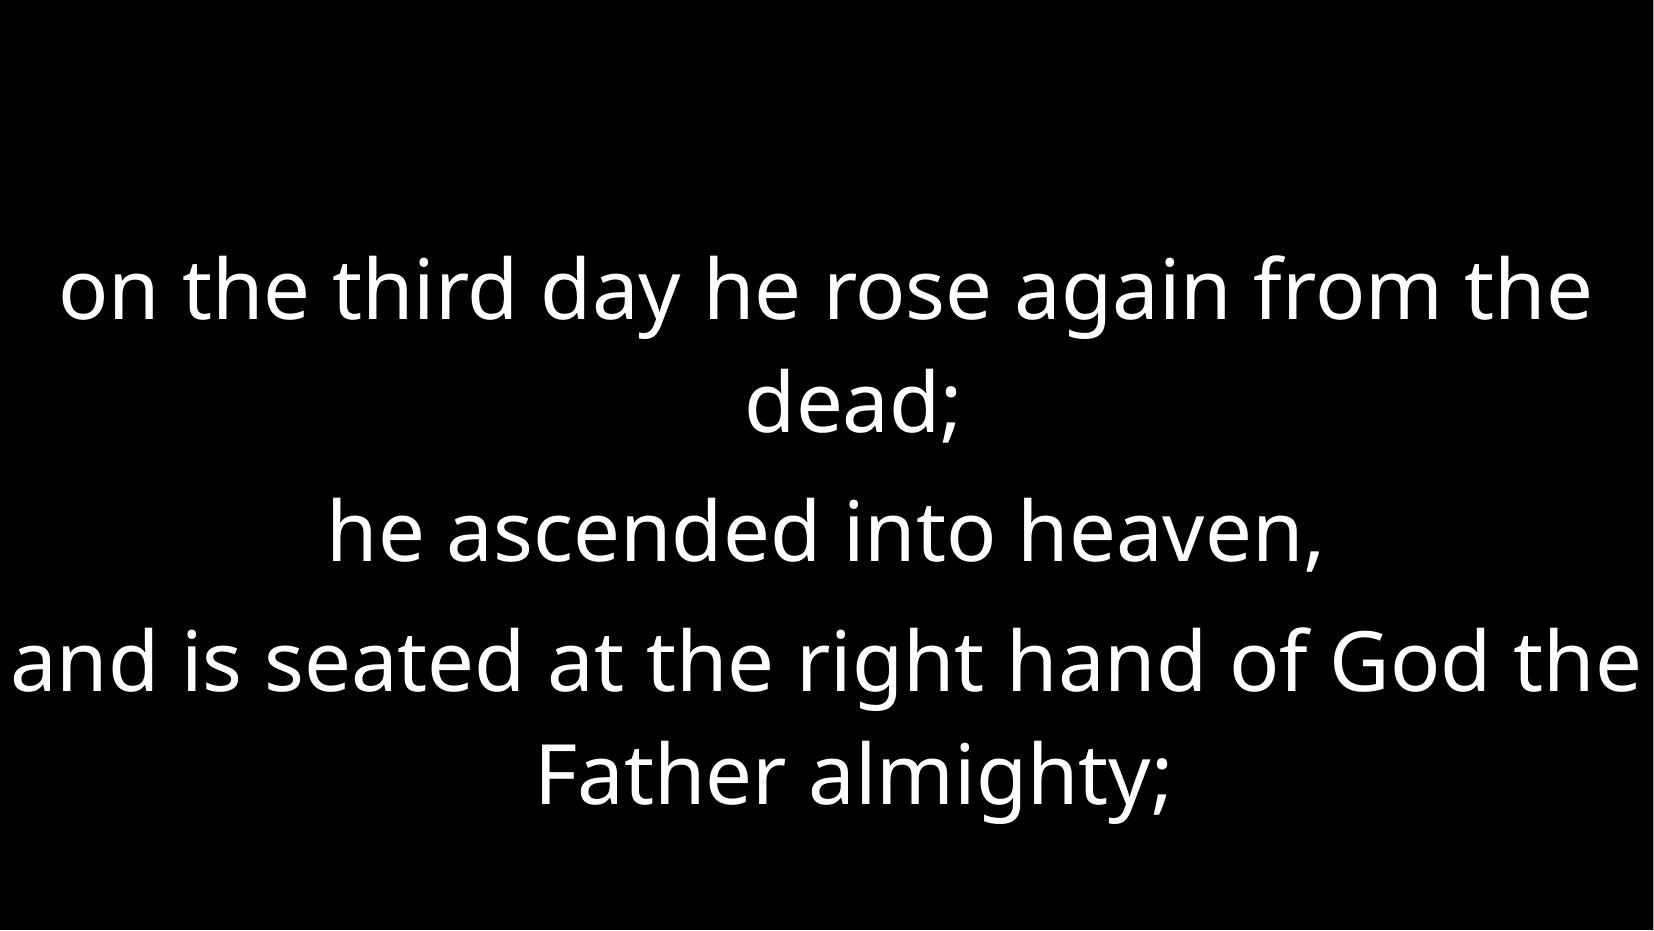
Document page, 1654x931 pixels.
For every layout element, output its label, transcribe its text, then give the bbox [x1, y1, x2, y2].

list on the third day he rose again from the dead; he ascended into heaven, and is seated at the right hand of God the Father almighty; [0, 230, 1654, 931]
